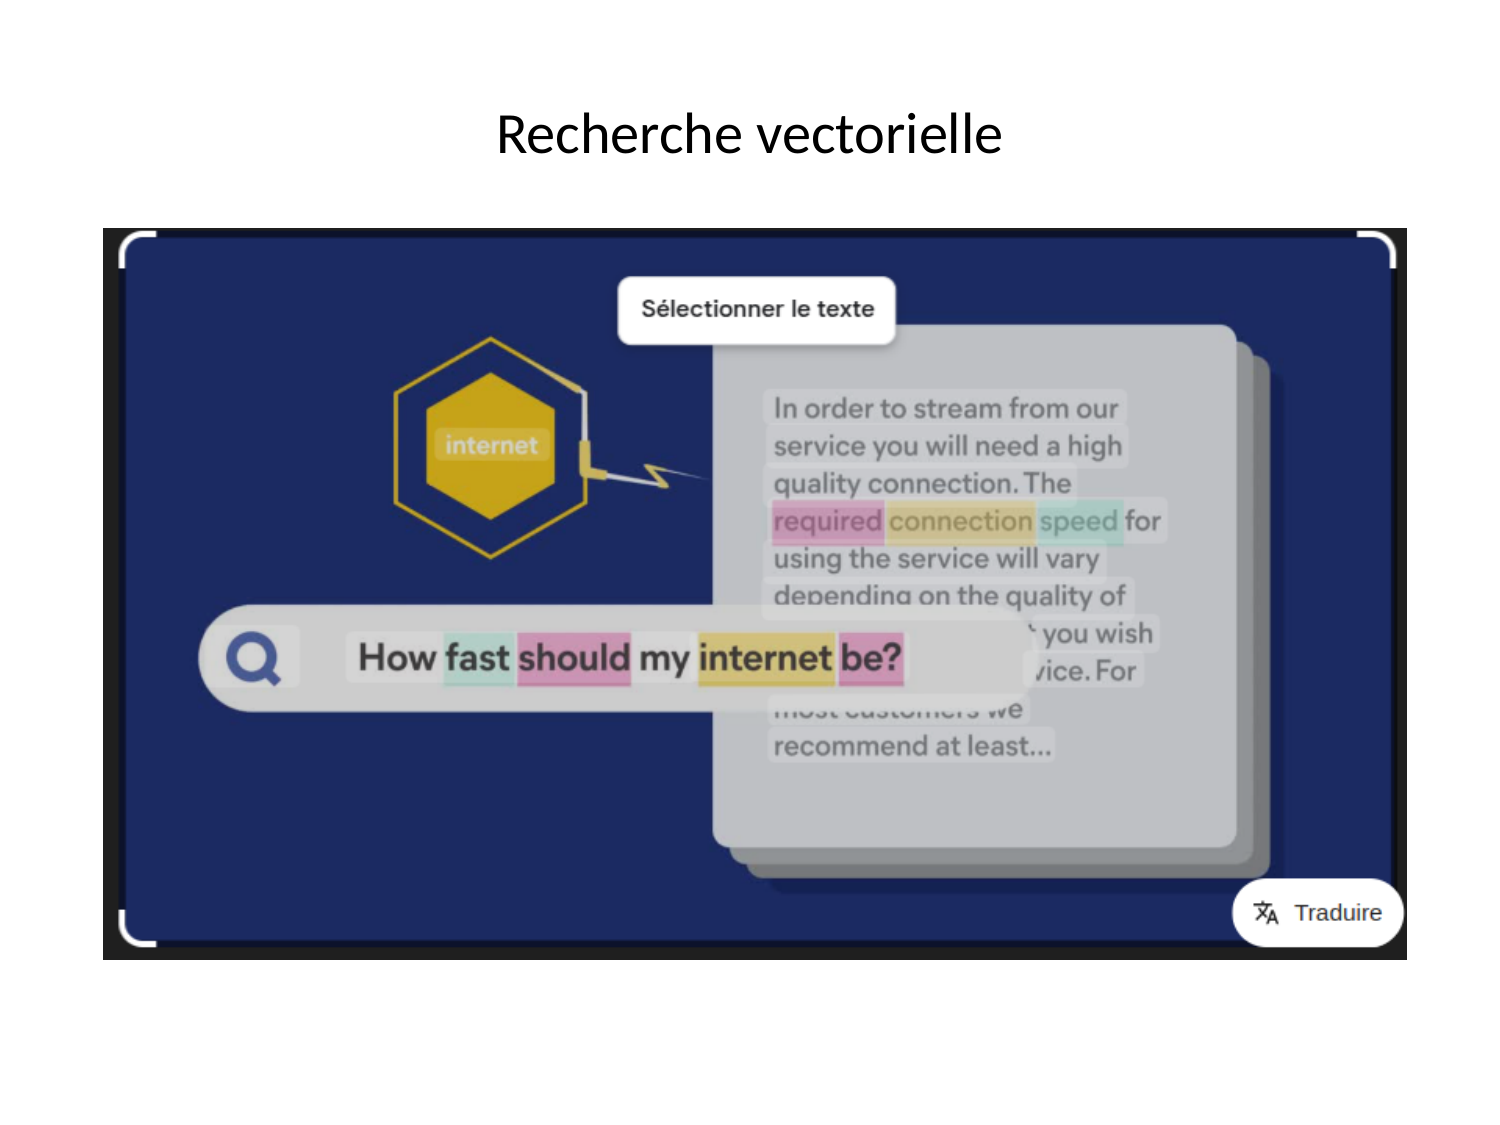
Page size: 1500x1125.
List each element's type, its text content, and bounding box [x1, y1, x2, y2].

title Recherche vectorielle [87, 26, 1413, 251]
picture [103, 228, 1407, 960]
